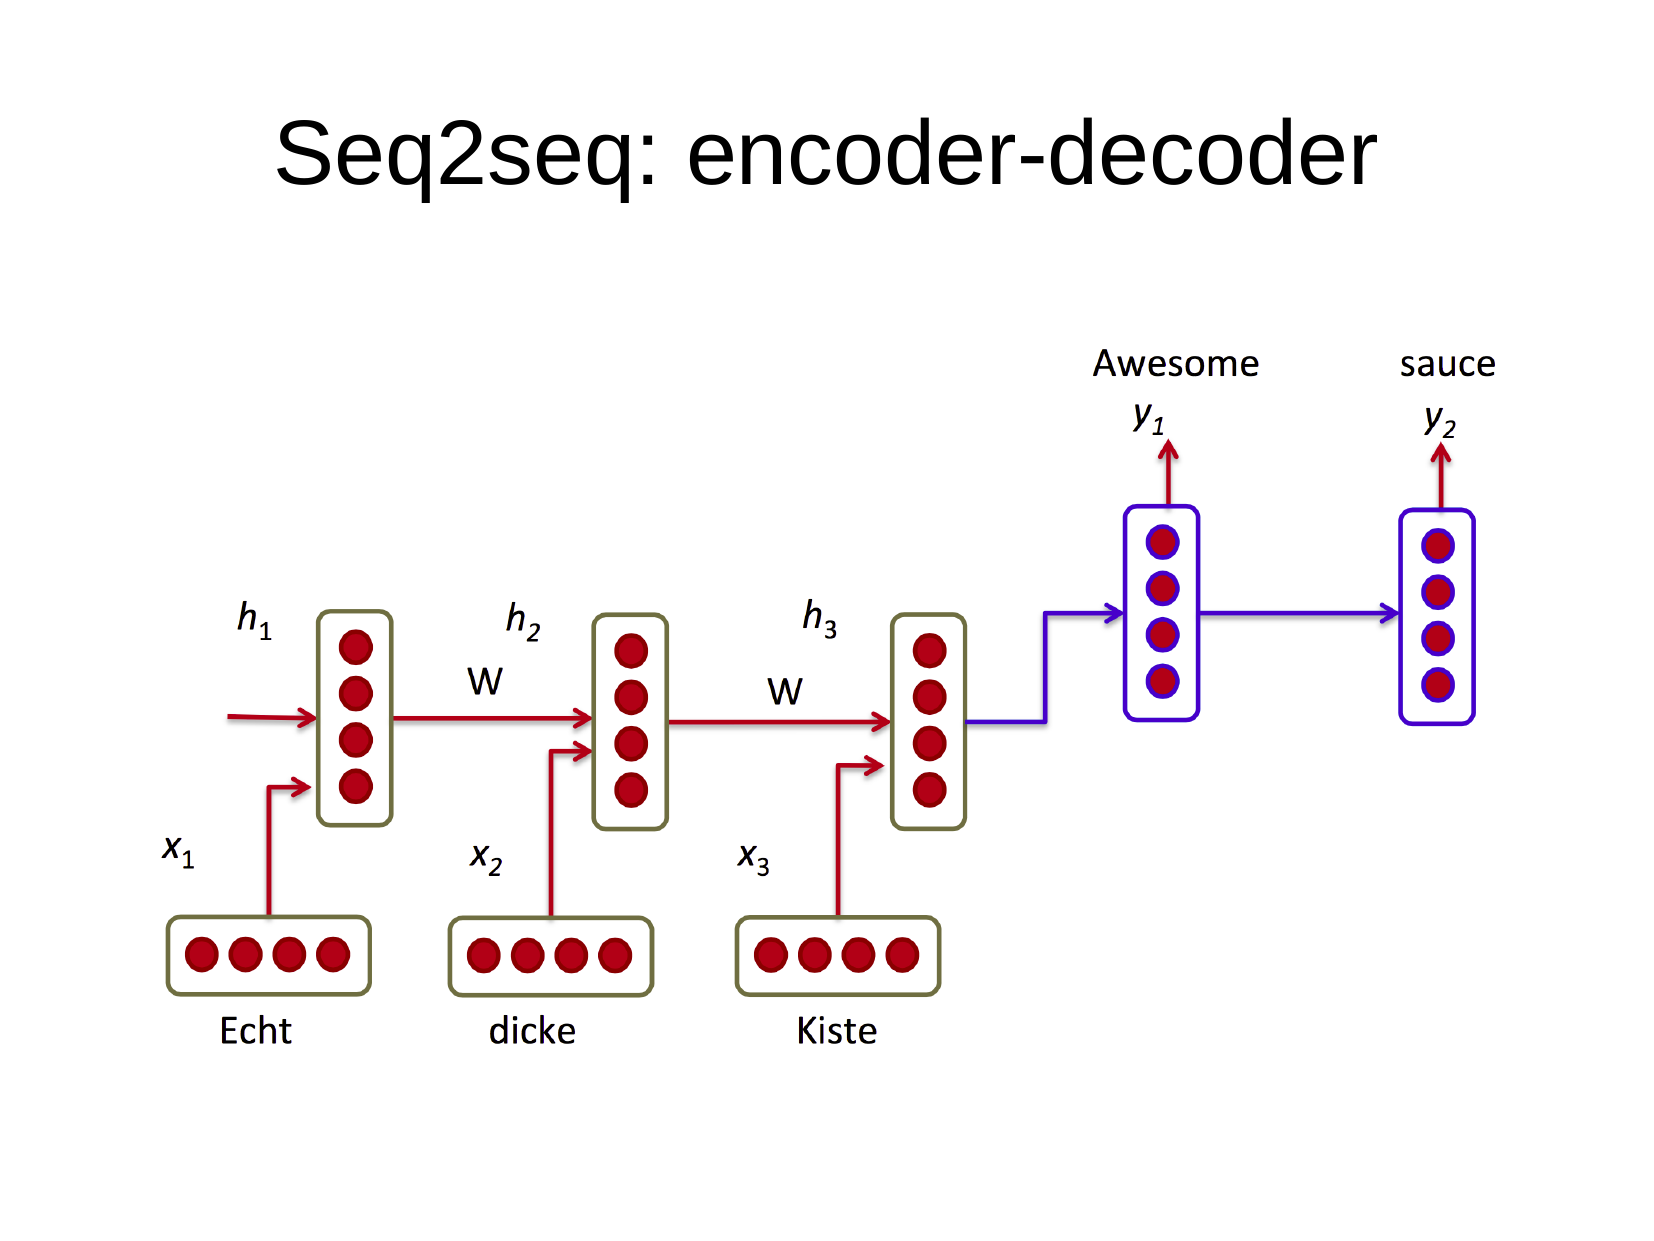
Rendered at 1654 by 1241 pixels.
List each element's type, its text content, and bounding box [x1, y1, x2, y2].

picture [68, 291, 1590, 1119]
title Seq2seq: encoder-decoder [82, 49, 1571, 257]
